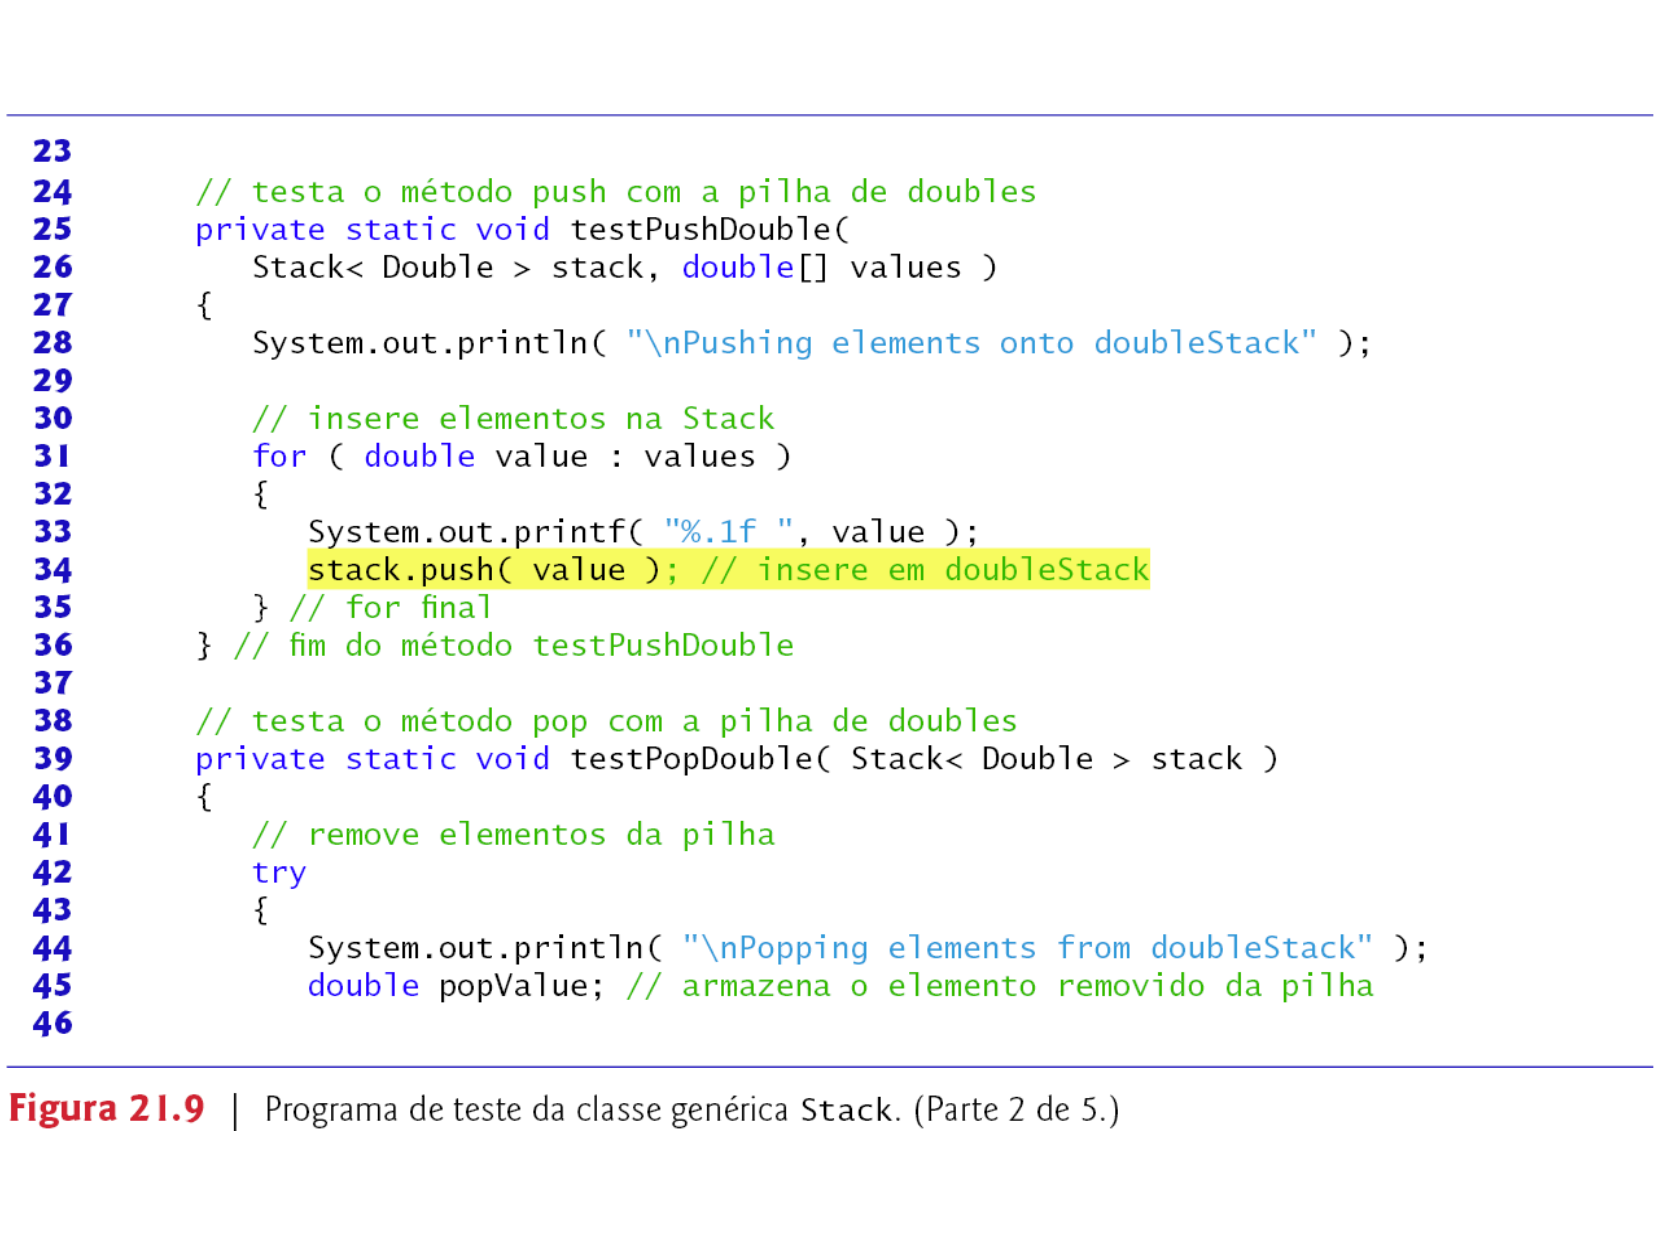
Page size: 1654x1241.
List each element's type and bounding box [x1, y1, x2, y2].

picture [6, 114, 1654, 1131]
